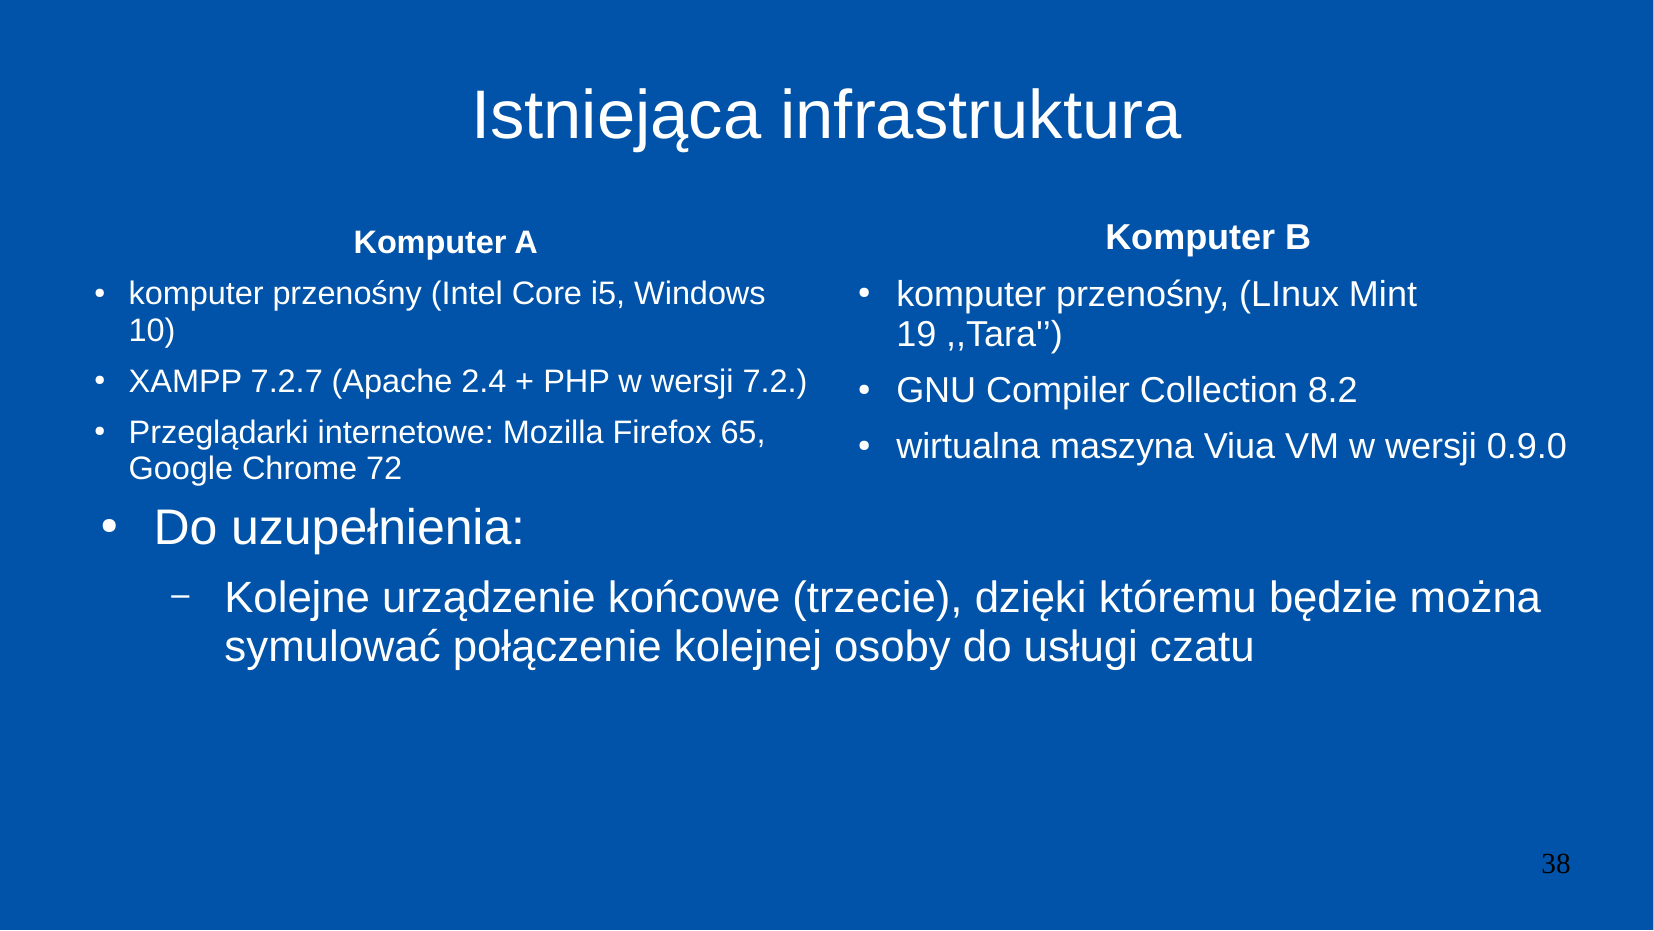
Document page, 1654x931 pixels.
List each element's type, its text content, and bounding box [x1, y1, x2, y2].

list Do uzupełnienia: Kolejne urządzenie końcowe (trzecie), dzięki któremu będzie można symulować połączenie kolejnej osoby do usługi czatu [82, 499, 1571, 757]
title Istniejąca infrastruktura [82, 37, 1571, 193]
list Komputer A komputer przenośny (Intel Core i5, Windows 10) XAMPP 7.2.7 (Apache 2.4 + PHP w wersji 7.2.) Przeglądarki internetowe: Mozilla Firefox 65, Google Chrome 72 [82, 224, 809, 499]
list Komputer B komputer przenośny, (LInux Mint 19 ,,Tara'’) GNU Compiler Collection 8.2 wirtualna maszyna Viua VM w wersji 0.9.0 [845, 217, 1572, 475]
